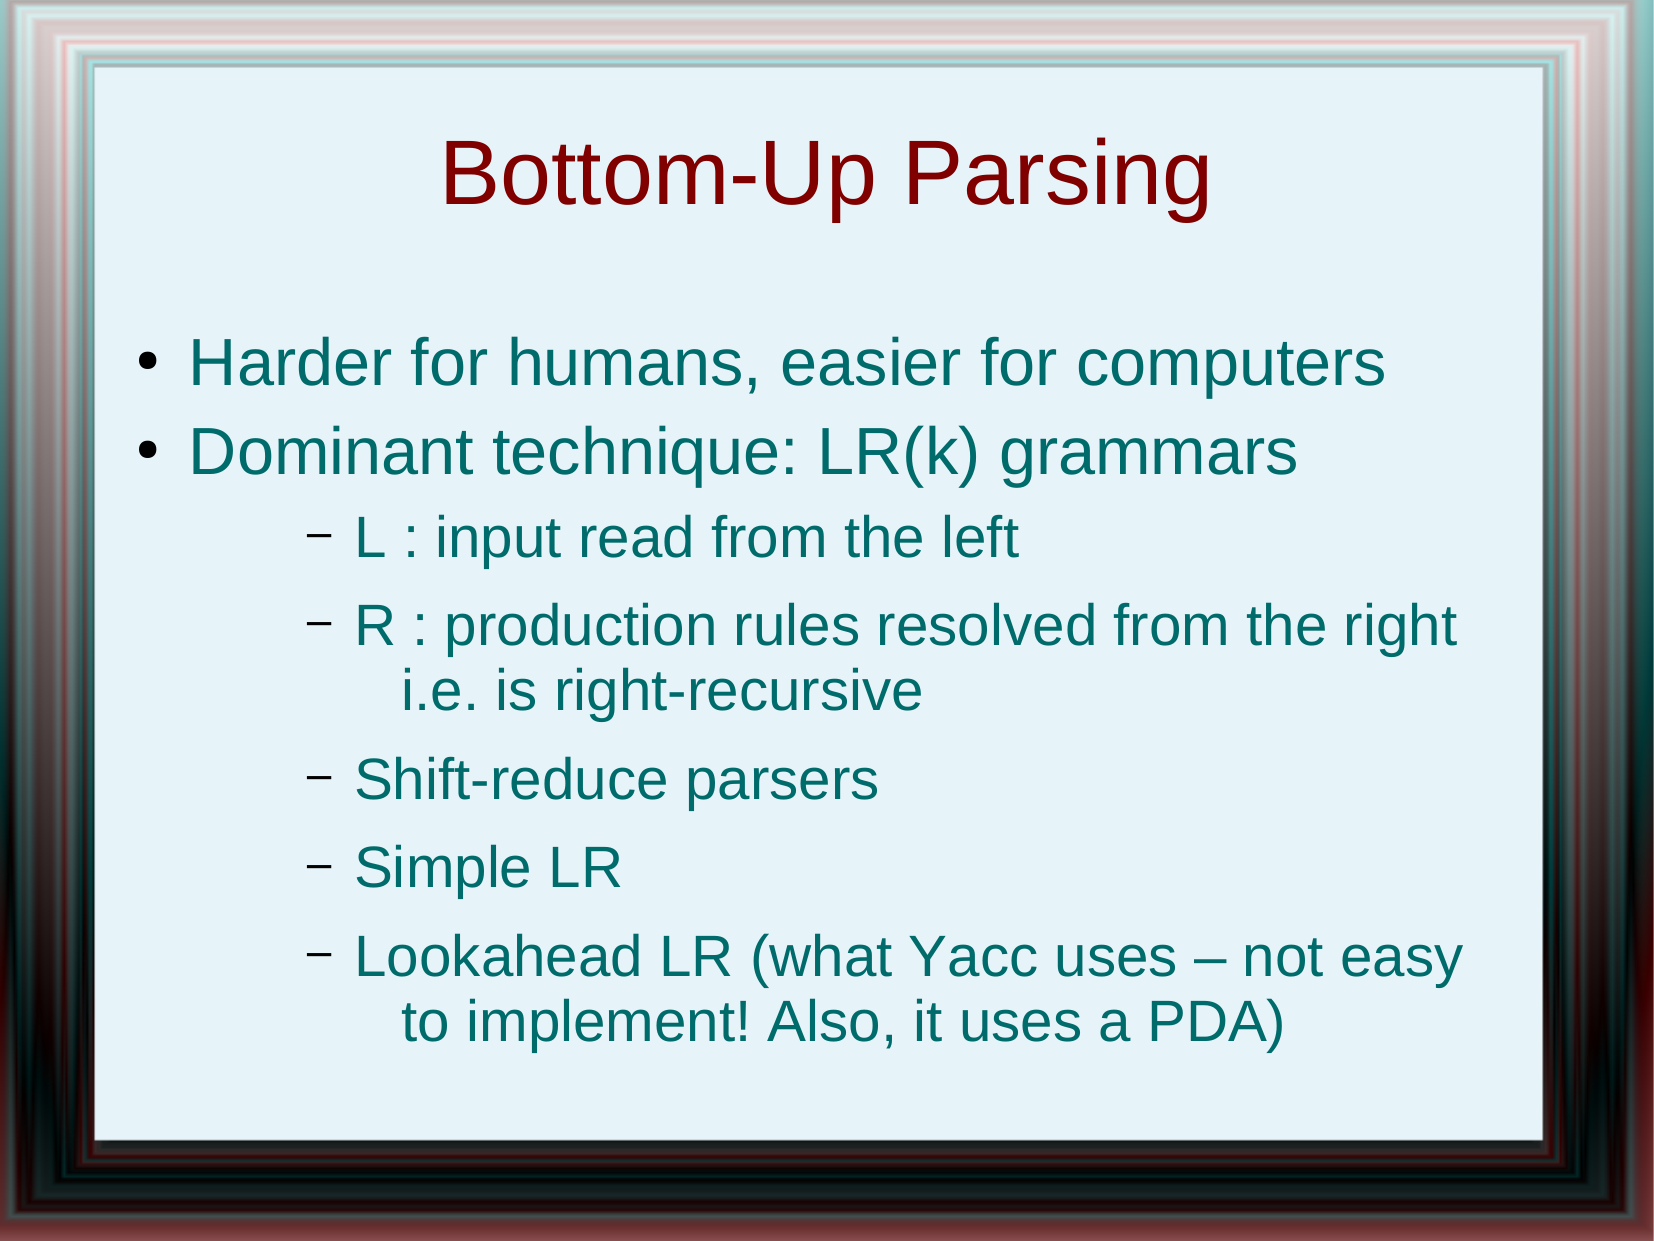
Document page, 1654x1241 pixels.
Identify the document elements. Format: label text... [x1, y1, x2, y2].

picture [0, 0, 1654, 1241]
title Bottom-Up Parsing [118, 95, 1536, 250]
list Harder for humans, easier for computers Dominant technique: LR(k) grammars L : input read from the left R : production rules resolved from the right i.e. is right-recursive Shift-reduce parsers Simple LR Lookahead LR (what Yacc uses – not easy to implement! Also, it uses a PDA) [118, 324, 1506, 1129]
